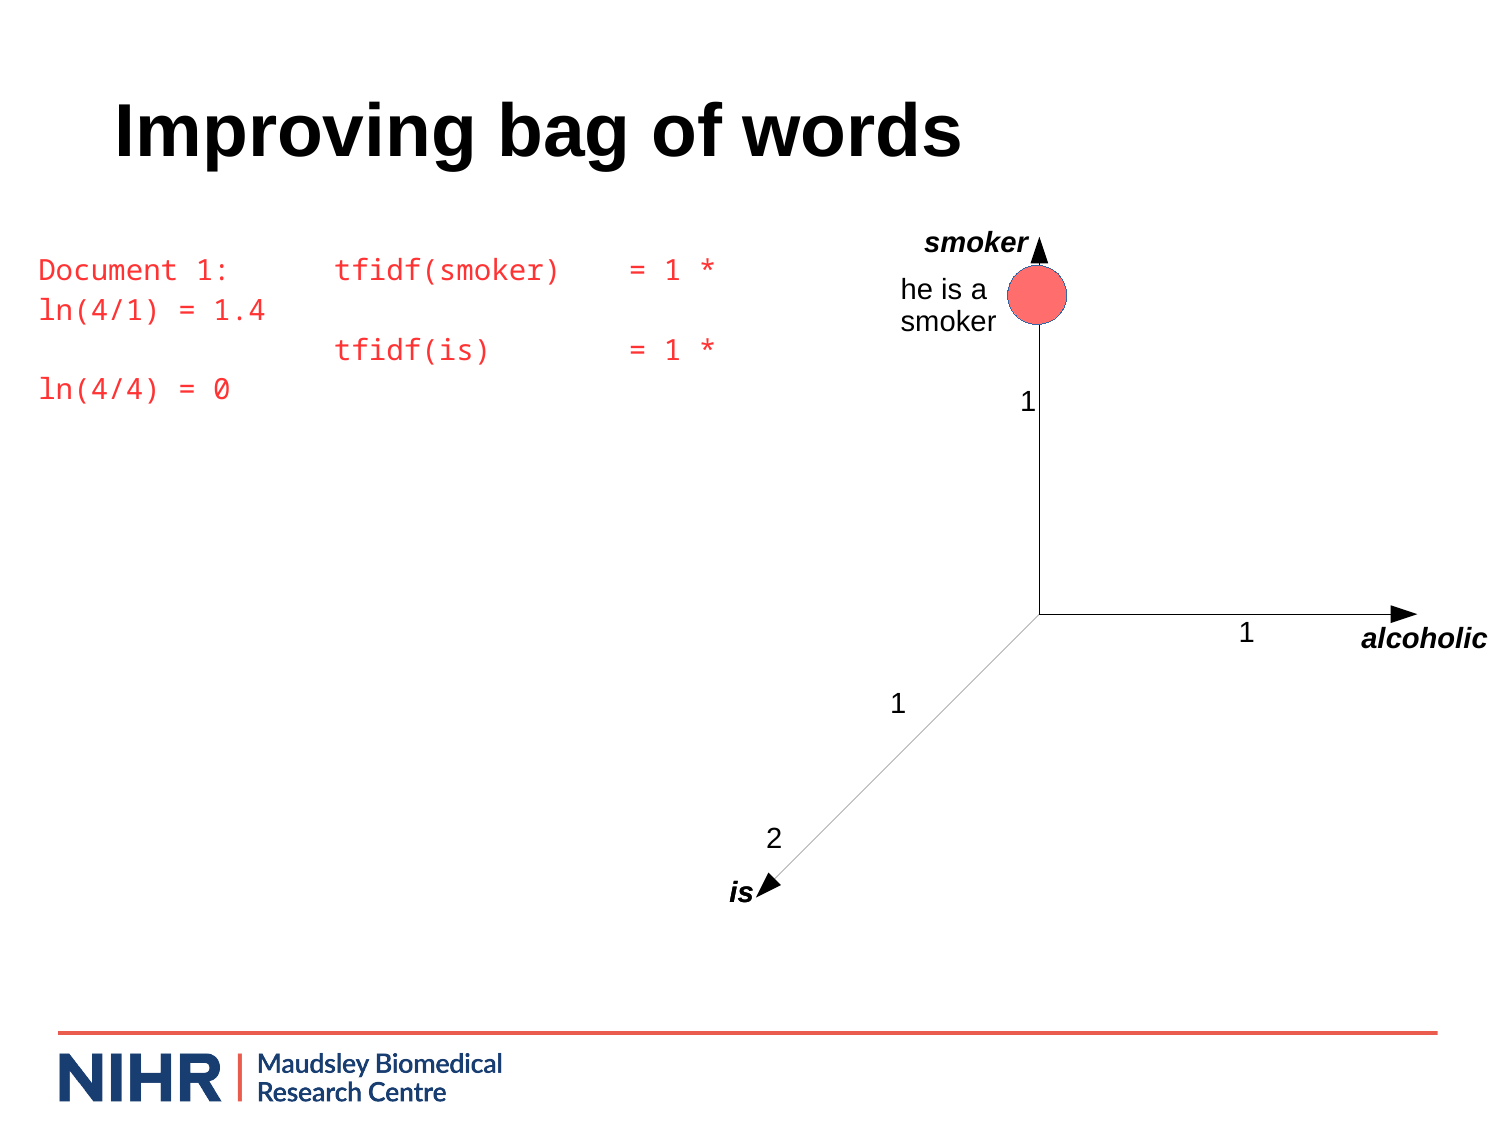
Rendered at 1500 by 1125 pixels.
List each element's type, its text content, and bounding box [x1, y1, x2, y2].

text_box smoker [909, 218, 1044, 267]
text_box Improving bag of words [100, 84, 1105, 180]
text_box [1012, 266, 1067, 325]
text_box alcoholic [1346, 614, 1500, 662]
text_box 1 [875, 679, 922, 727]
text_box Document 1: tfidf(smoker) = 1 * ln(4/1) = 1.4 tfidf(is) = 1 * ln(4/4) = 0 [23, 242, 798, 661]
text_box 1 [1005, 377, 1052, 426]
text_box 1 [1223, 608, 1270, 656]
picture [29, 1018, 531, 1125]
text_box 2 [751, 814, 798, 863]
text_box is [714, 868, 769, 916]
text_box he is a smoker [885, 265, 1012, 346]
